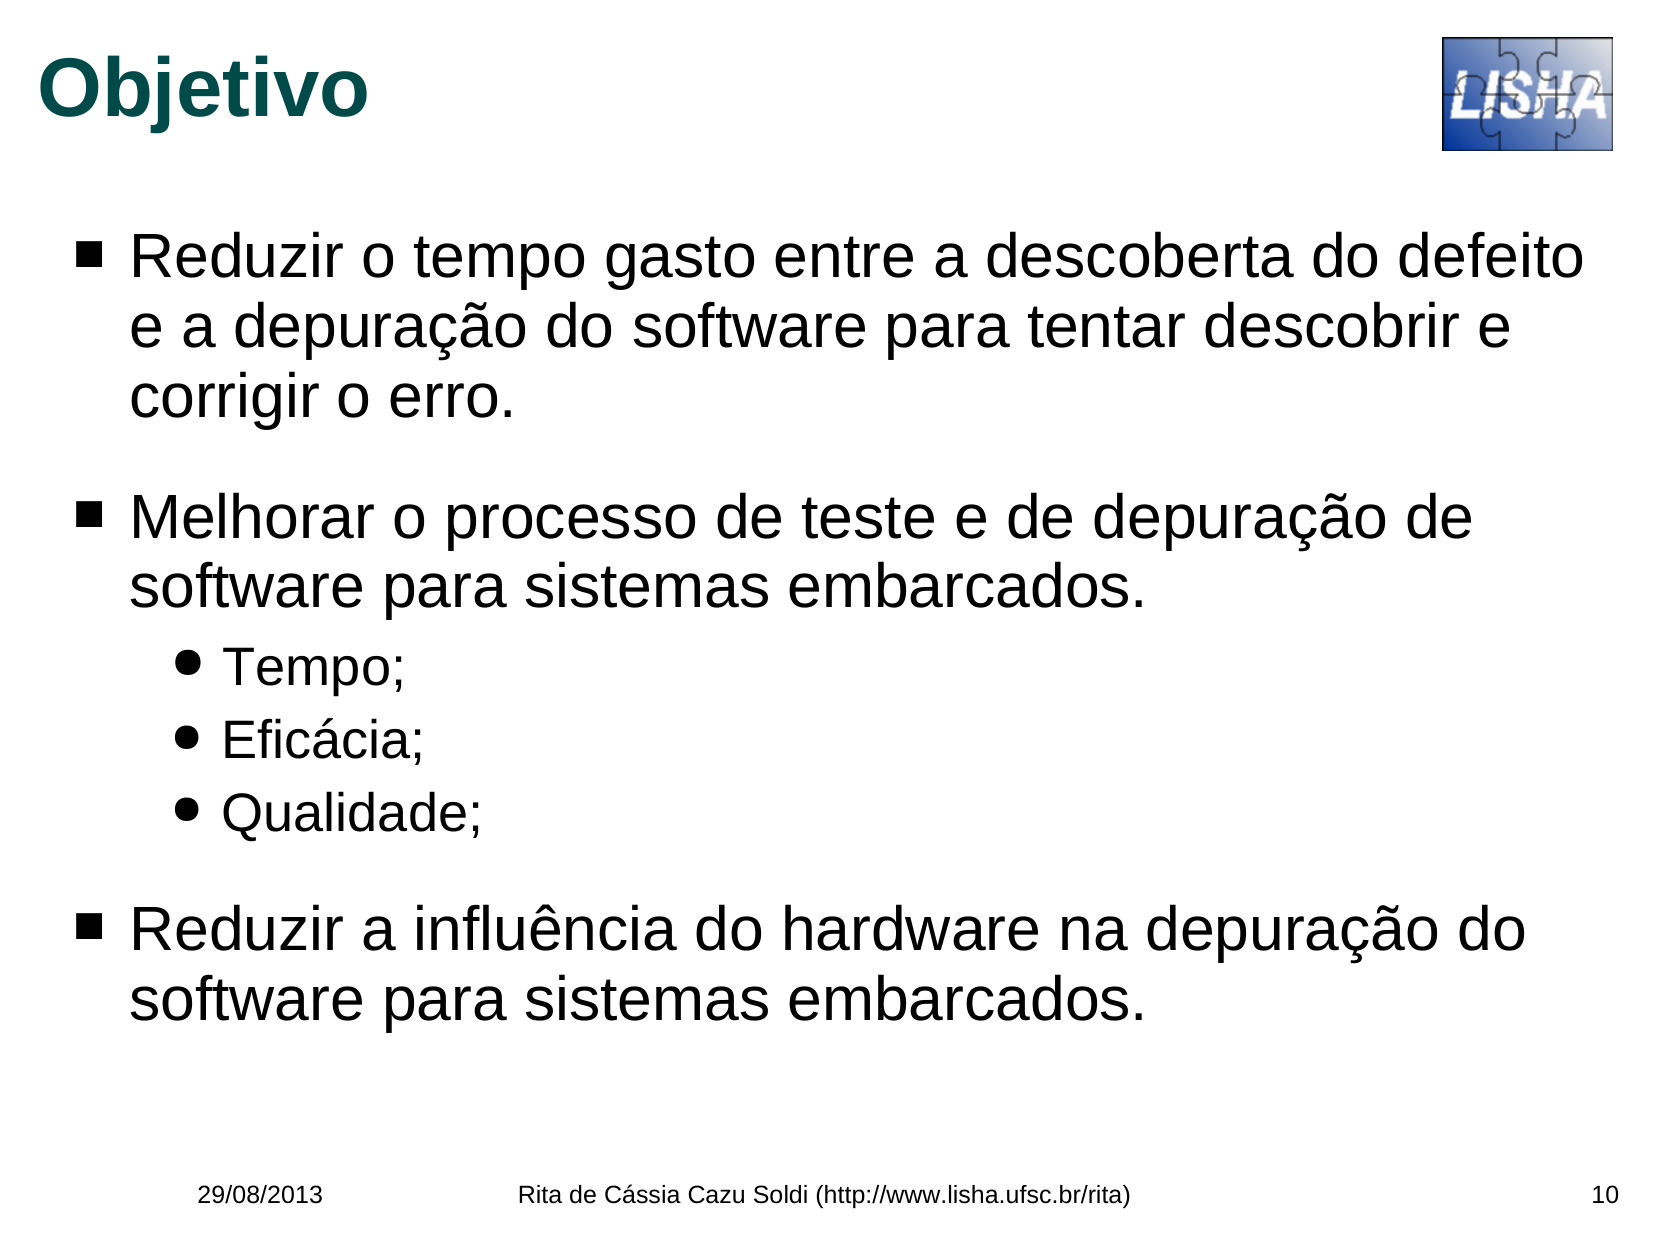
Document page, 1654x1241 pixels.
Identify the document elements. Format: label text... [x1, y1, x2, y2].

title Objetivo [37, 37, 1426, 151]
text_box Reduzir o tempo gasto entre a descoberta do defeito e a depuração do software para tentar descobrir e corrigir o erro. Melhorar o processo de teste e de depuração de software para sistemas embarcados. Tempo; Eficácia; Qualidade; Reduzir a influência do hardware na depuração do software para sistemas embarcados. [28, 221, 1626, 1127]
picture [1442, 37, 1613, 151]
